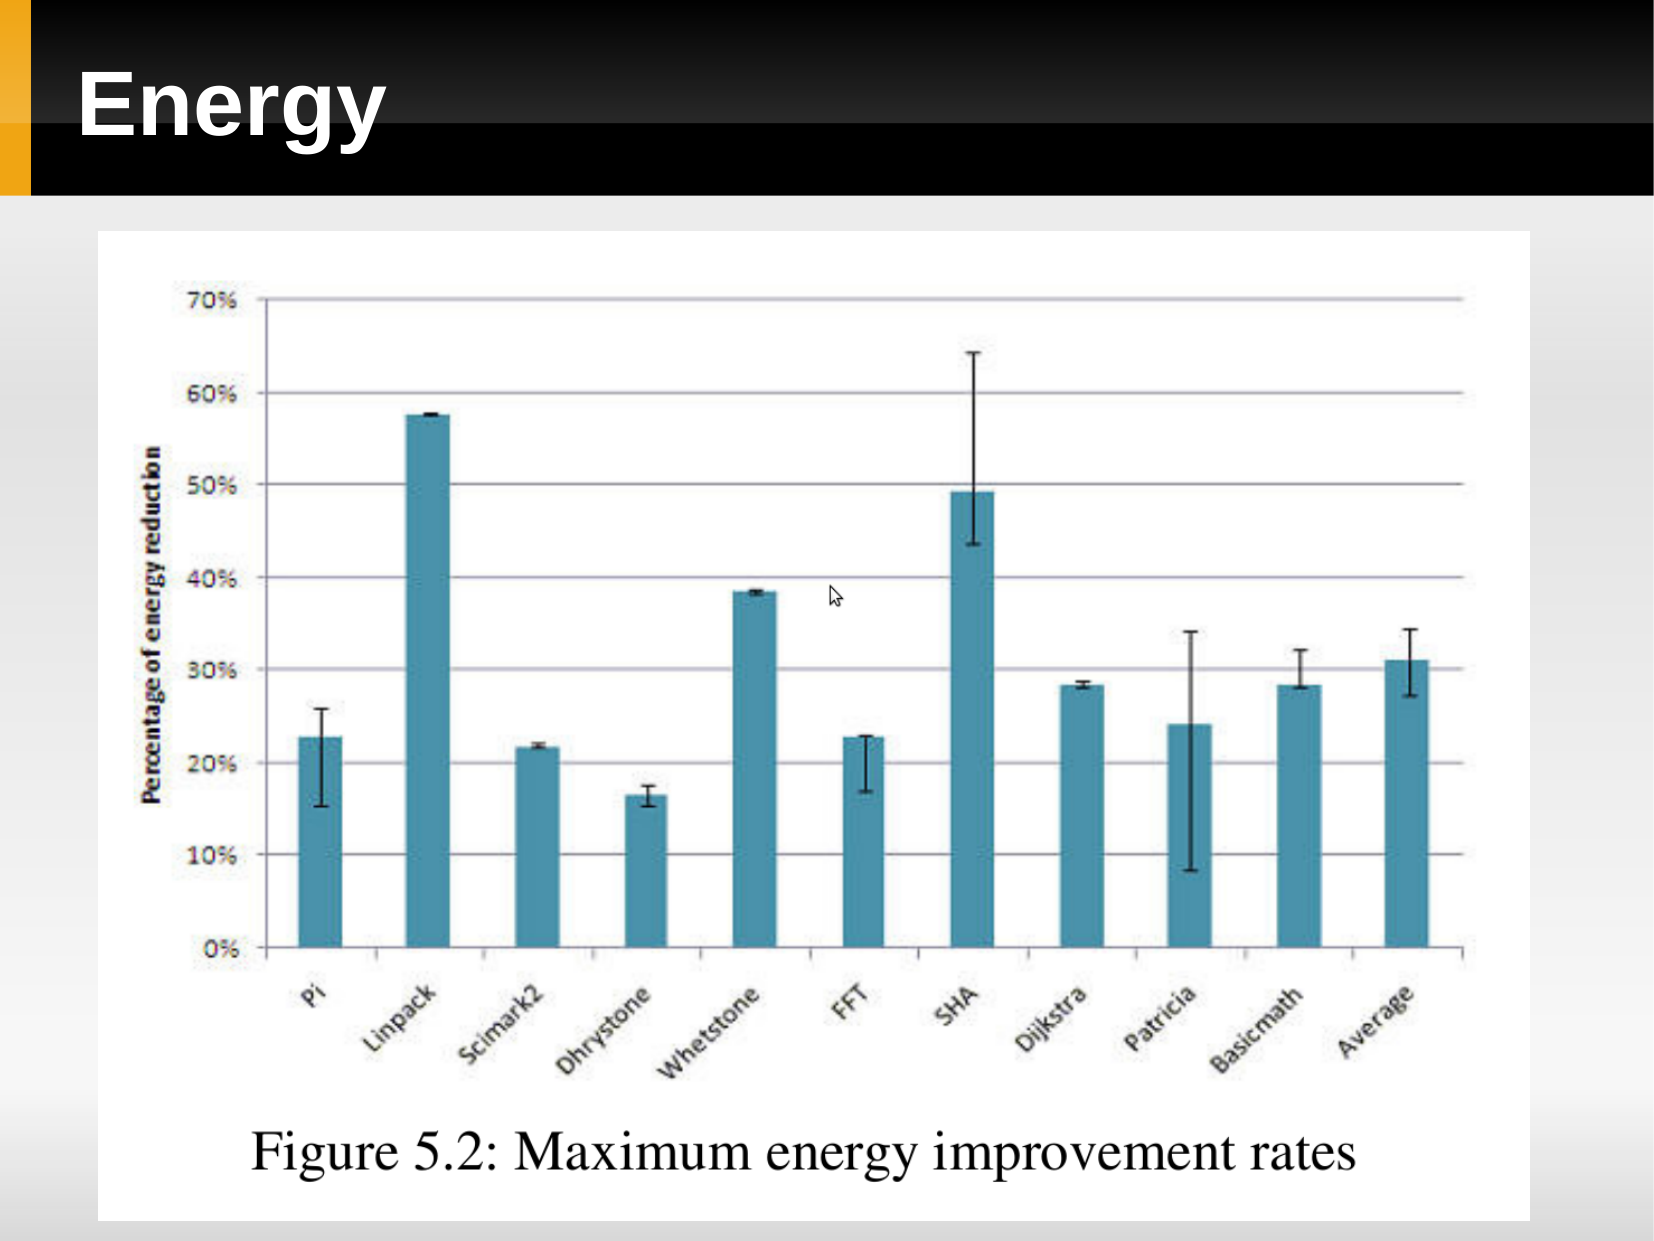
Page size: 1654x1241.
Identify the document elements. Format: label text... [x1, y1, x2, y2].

title Energy [76, 0, 1565, 208]
picture [0, 0, 1654, 1241]
